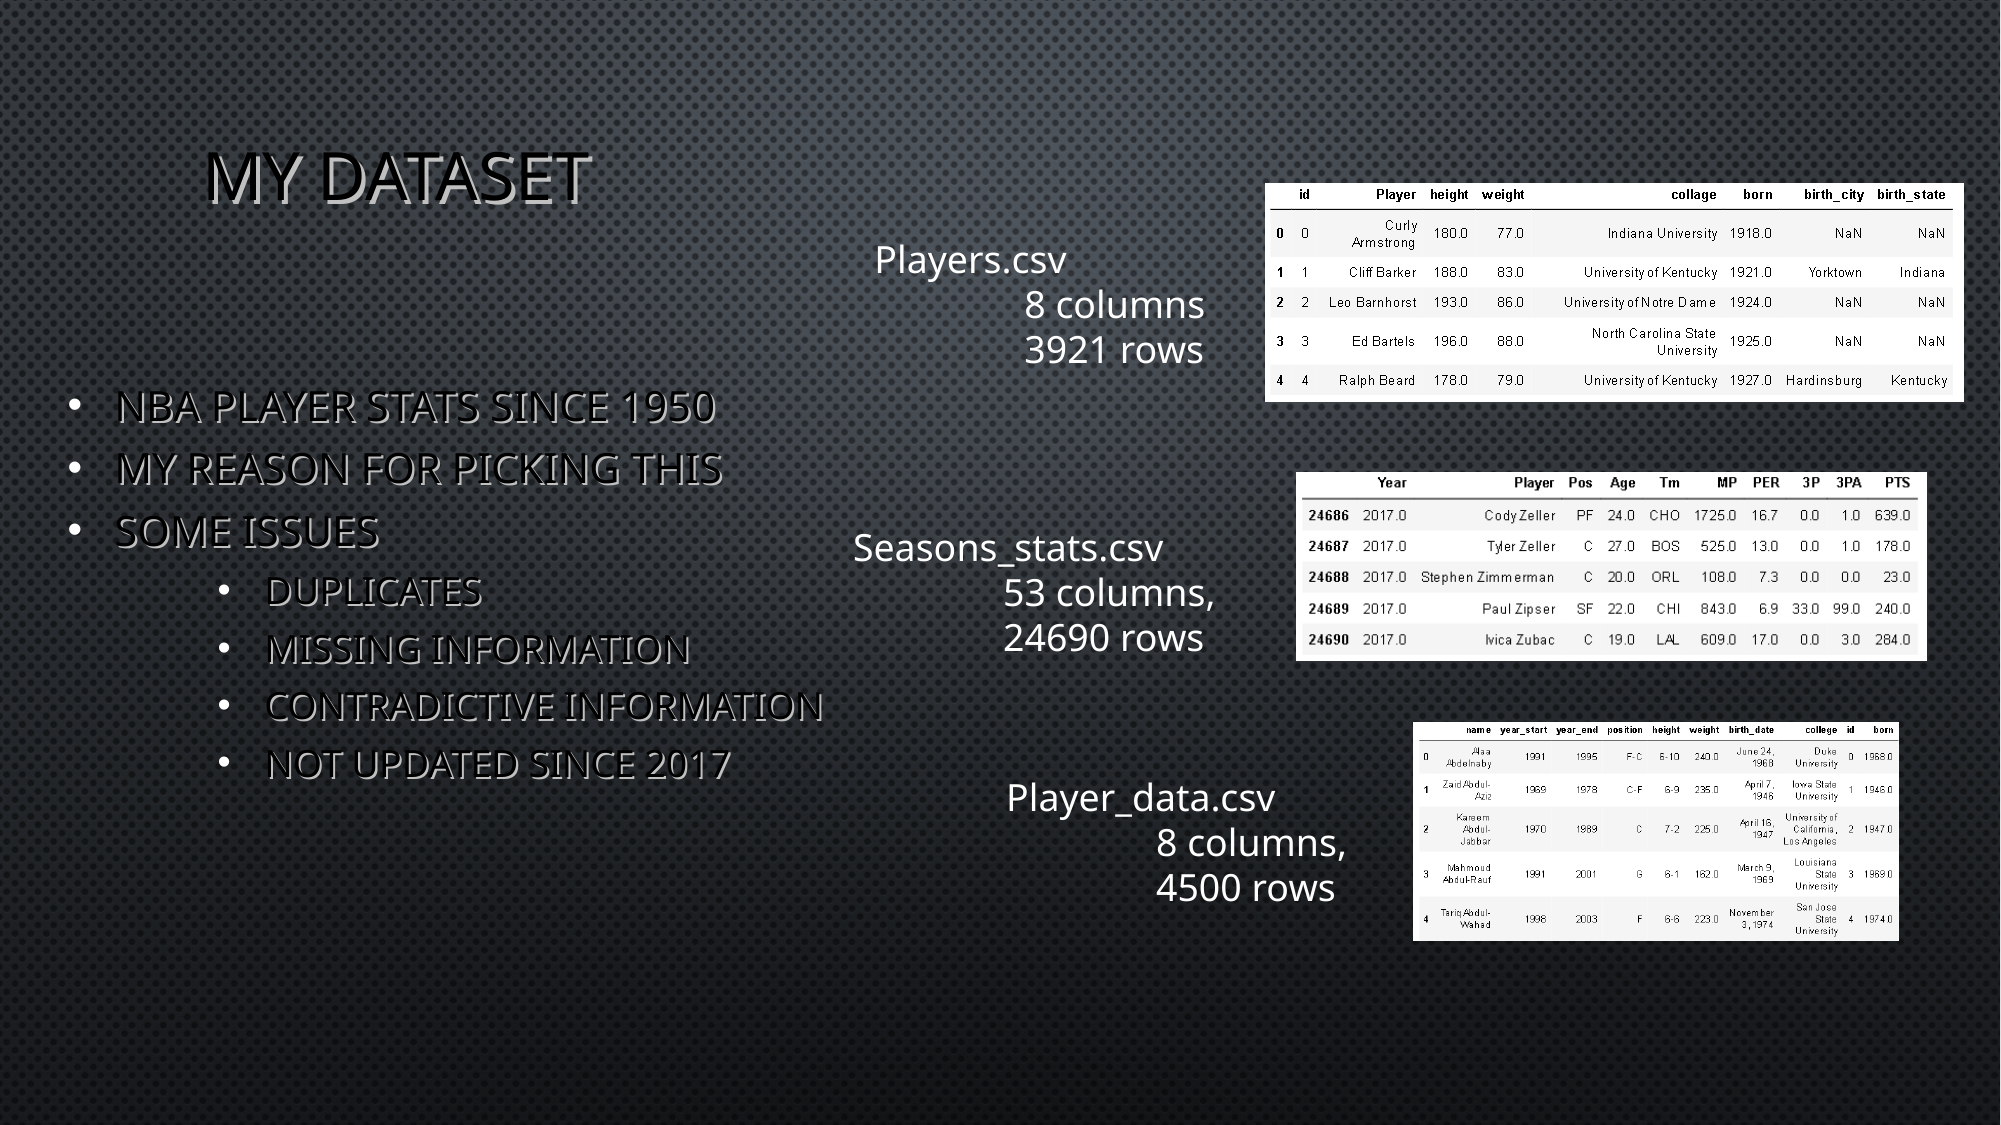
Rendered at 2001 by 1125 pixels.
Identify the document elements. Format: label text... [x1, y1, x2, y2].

picture [1413, 722, 1899, 941]
text_box Player_data.csv 8 columns, 4500 rows [840, 766, 1414, 919]
picture [1265, 183, 1964, 402]
title My dataset [187, 17, 1813, 253]
text_box Seasons_stats.csv 53 columns, 24690 rows [688, 516, 1312, 623]
picture [1296, 472, 1927, 661]
text_box Players.csv 8 columns 3921 rows [709, 228, 1297, 335]
list NBA Player stats since 1950 My reason for picking this Some issues Duplicates Missing information Contradictive information Not updated since 2017 [52, 253, 866, 911]
